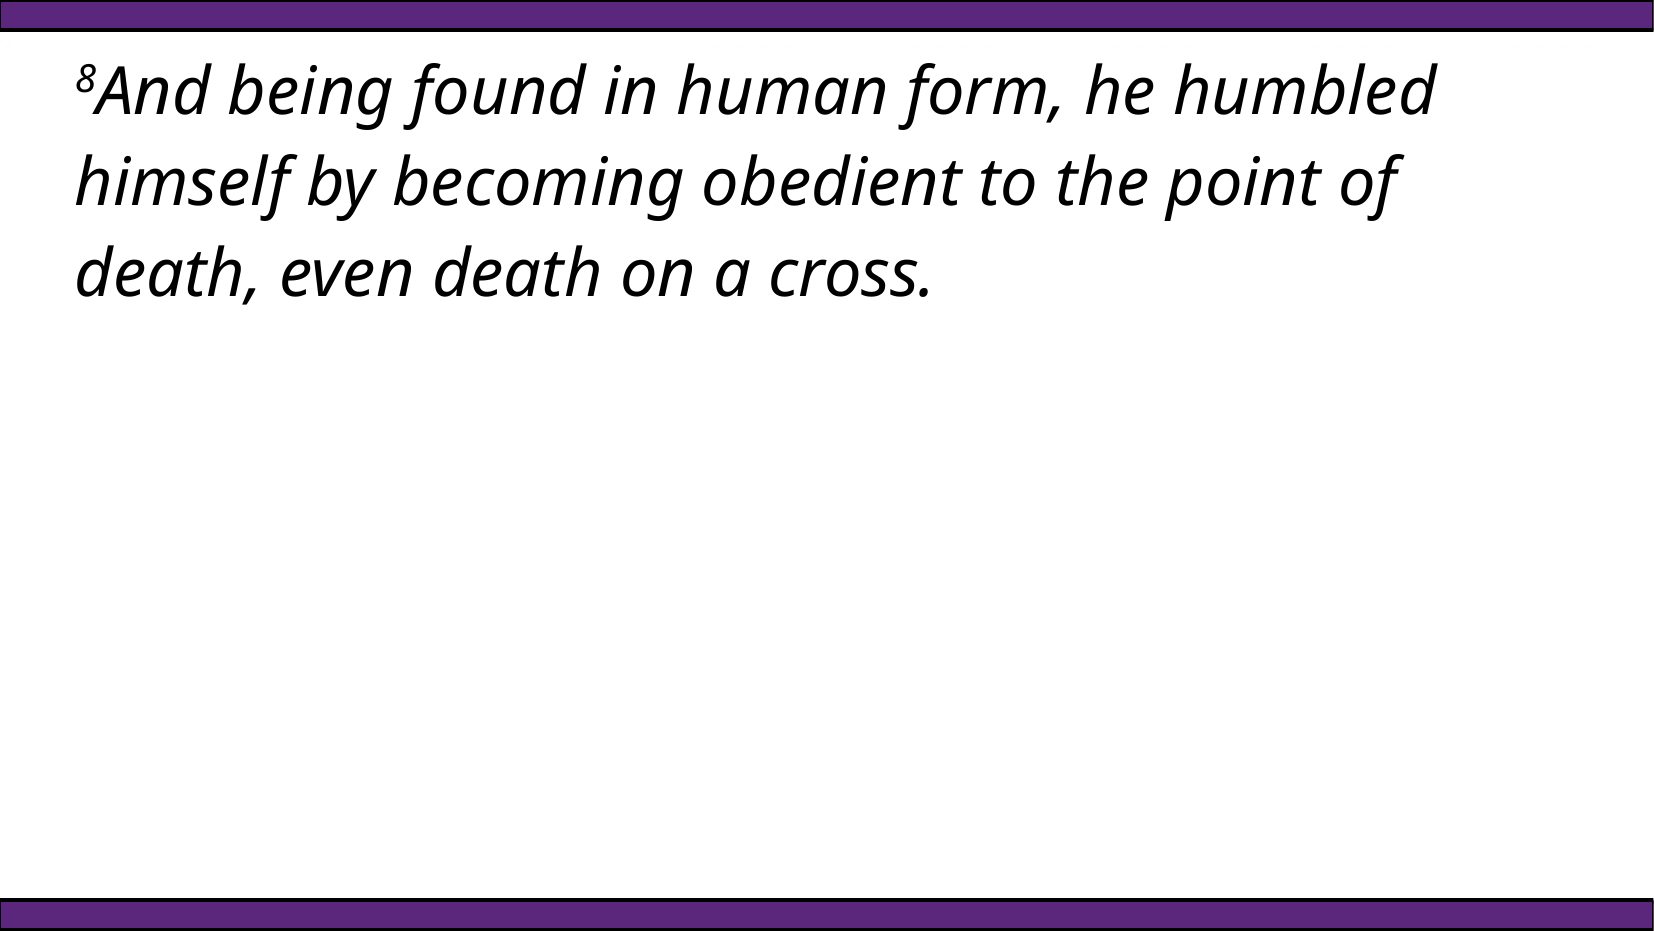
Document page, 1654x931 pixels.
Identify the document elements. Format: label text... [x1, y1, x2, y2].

text_box [0, 900, 1654, 931]
text_box 8And being found in human form, he humbled himself by becoming obedient to the point of death, even death on a cross. [60, 36, 1591, 318]
text_box [0, 0, 1654, 31]
picture [0, 31, 1654, 900]
